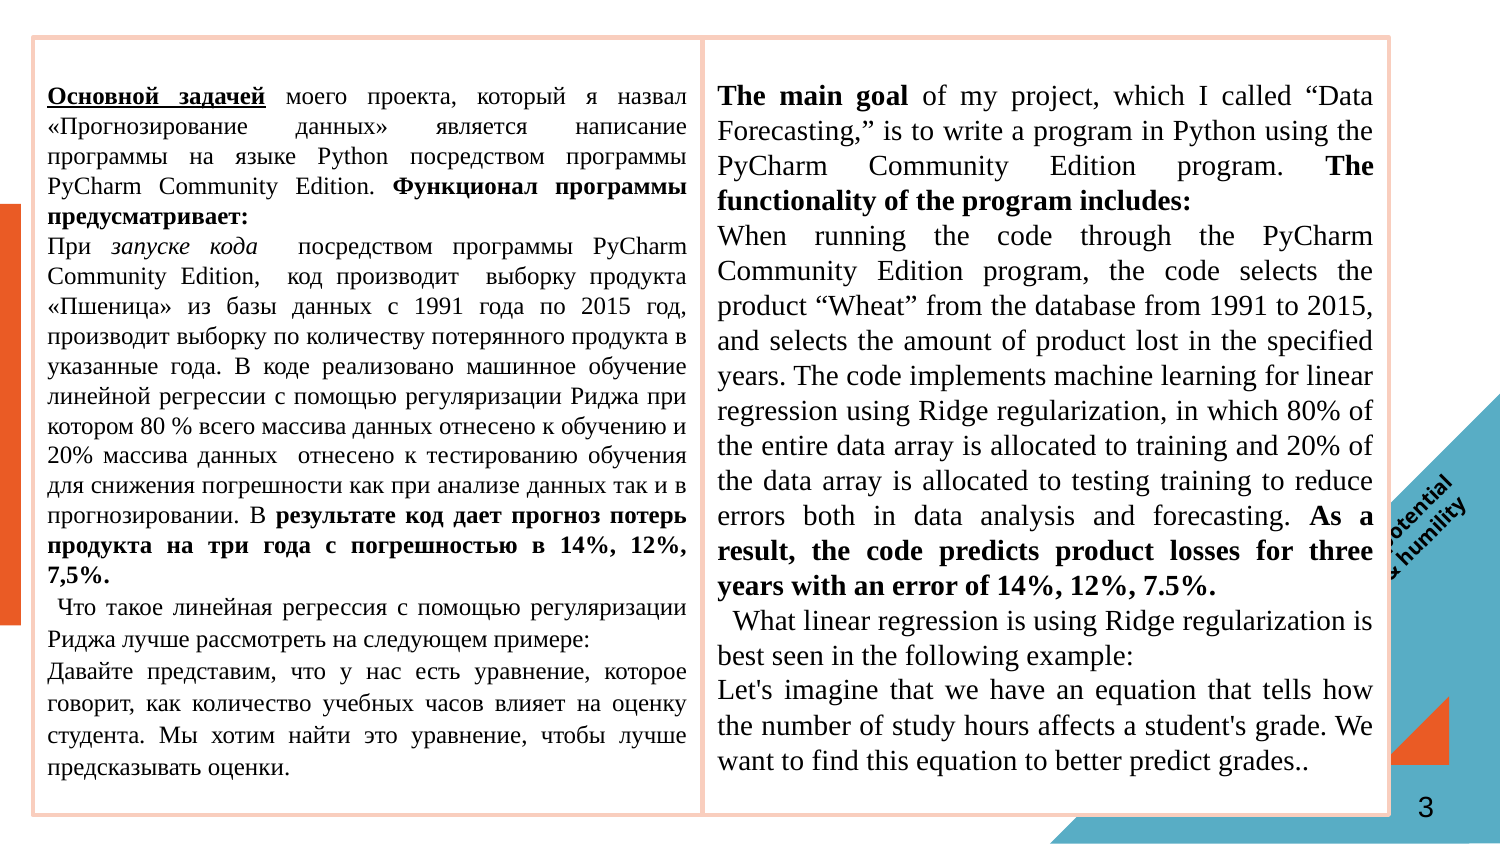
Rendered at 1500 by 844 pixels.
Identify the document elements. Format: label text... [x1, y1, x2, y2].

text_box Основной задачей моего проекта, который я назвал «Прогнозирование данных» является написание программы на языке Python посредством программы PyCharm Community Edition. Функционал программы предусматривает: При запуске кода посредством программы PyCharm Community Edition, код производит выборку продукта «Пшеница» из базы данных с 1991 года по 2015 год, производит выборку по количеству потерянного продукта в указанные года. В коде реализовано машинное обучение линейной регрессии с помощью регуляризации Риджа при котором 80 % всего массива данных отнесено к обучению и 20% массива данных отнесено к тестированию обучения для снижения погрешности как при анализе данных так и в прогнозировании. В результате код дает прогноз потерь продукта на три года с погрешностью в 14%, 12%, 7,5%. Что такое линейная регрессия с помощью регуляризации Риджа лучше рассмотреть на следующем примере: Давайте представим, что у нас есть уравнение, которое говорит, как количество учебных часов влияет на оценку студента. Мы хотим найти это уравнение, чтобы лучше предсказывать оценки. [32, 37, 702, 815]
slide_number <номер> [1388, 781, 1449, 827]
text_box The main goal of my project, which I called “Data Forecasting,” is to write a program in Python using the PyCharm Community Edition program. The functionality of the program includes: When running the code through the PyCharm Community Edition program, the code selects the product “Wheat” from the database from 1991 to 2015, and selects the amount of product lost in the specified years. The code implements machine learning for linear regression using Ridge regularization, in which 80% of the entire data array is allocated to training and 20% of the data array is allocated to testing training to reduce errors both in data analysis and forecasting. As a result, the code predicts product losses for three years with an error of 14%, 12%, 7.5%. What linear regression is using Ridge regularization is best seen in the following example: Let's imagine that we have an equation that tells how the number of study hours affects a student's grade. We want to find this equation to better predict grades.. [702, 37, 1389, 815]
